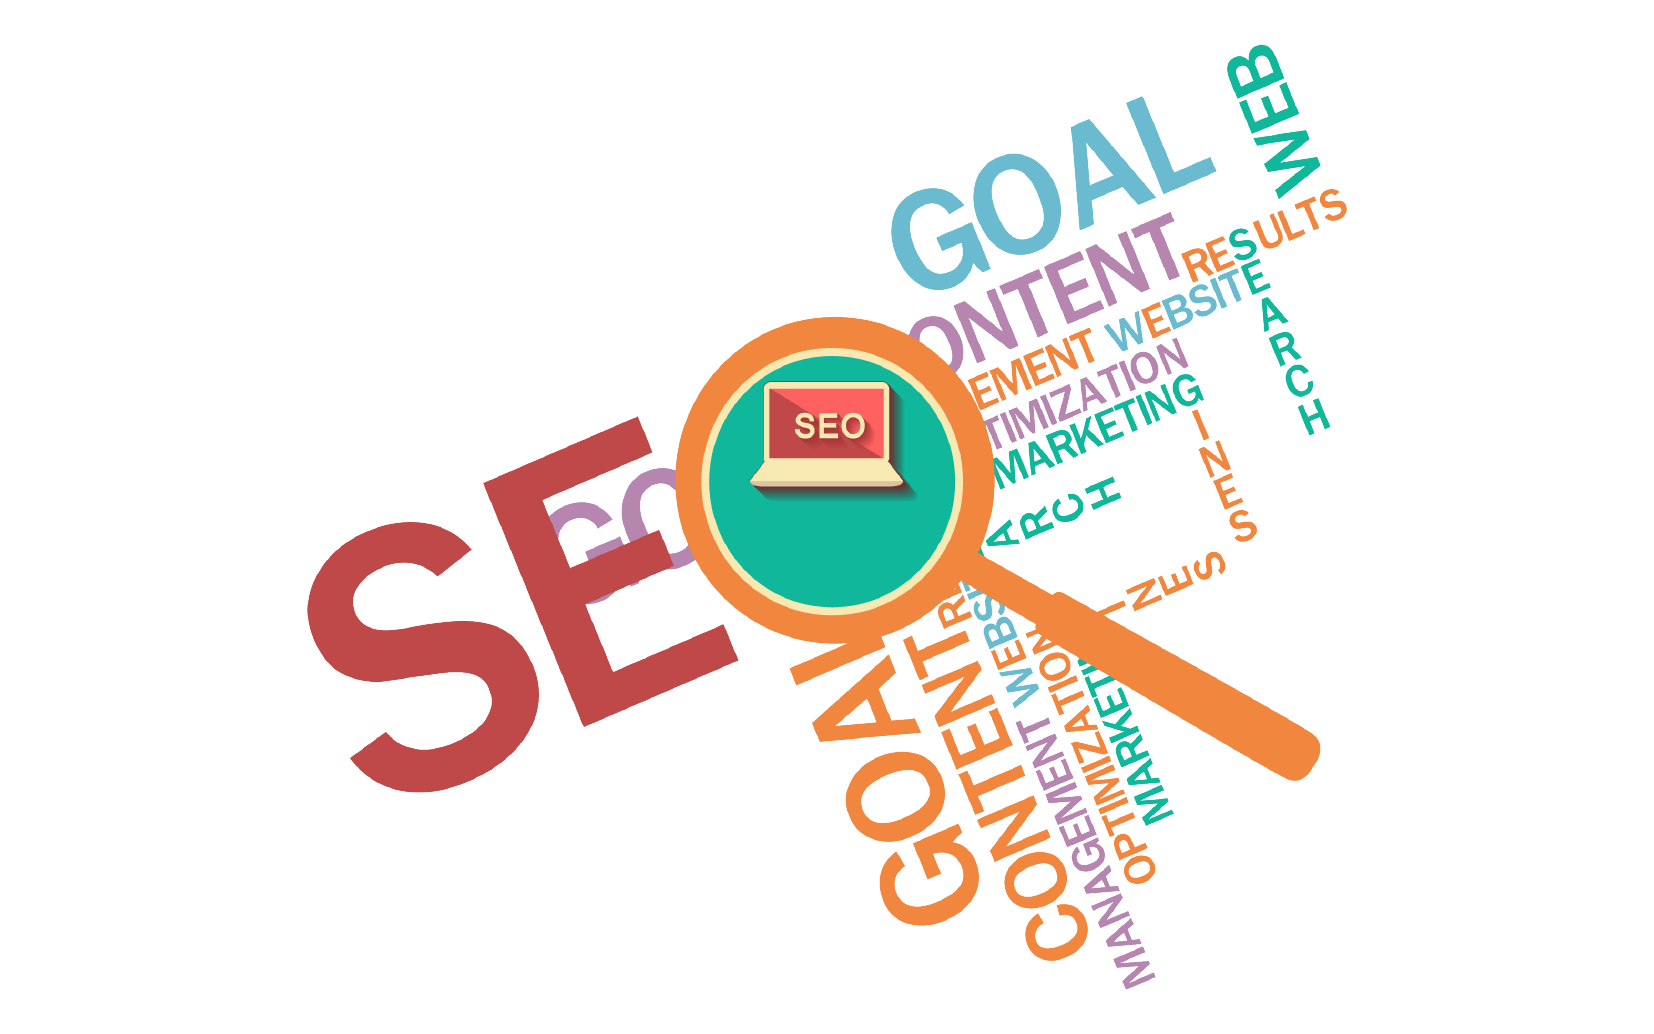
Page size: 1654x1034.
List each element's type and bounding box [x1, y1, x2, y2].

picture [307, 44, 1347, 990]
